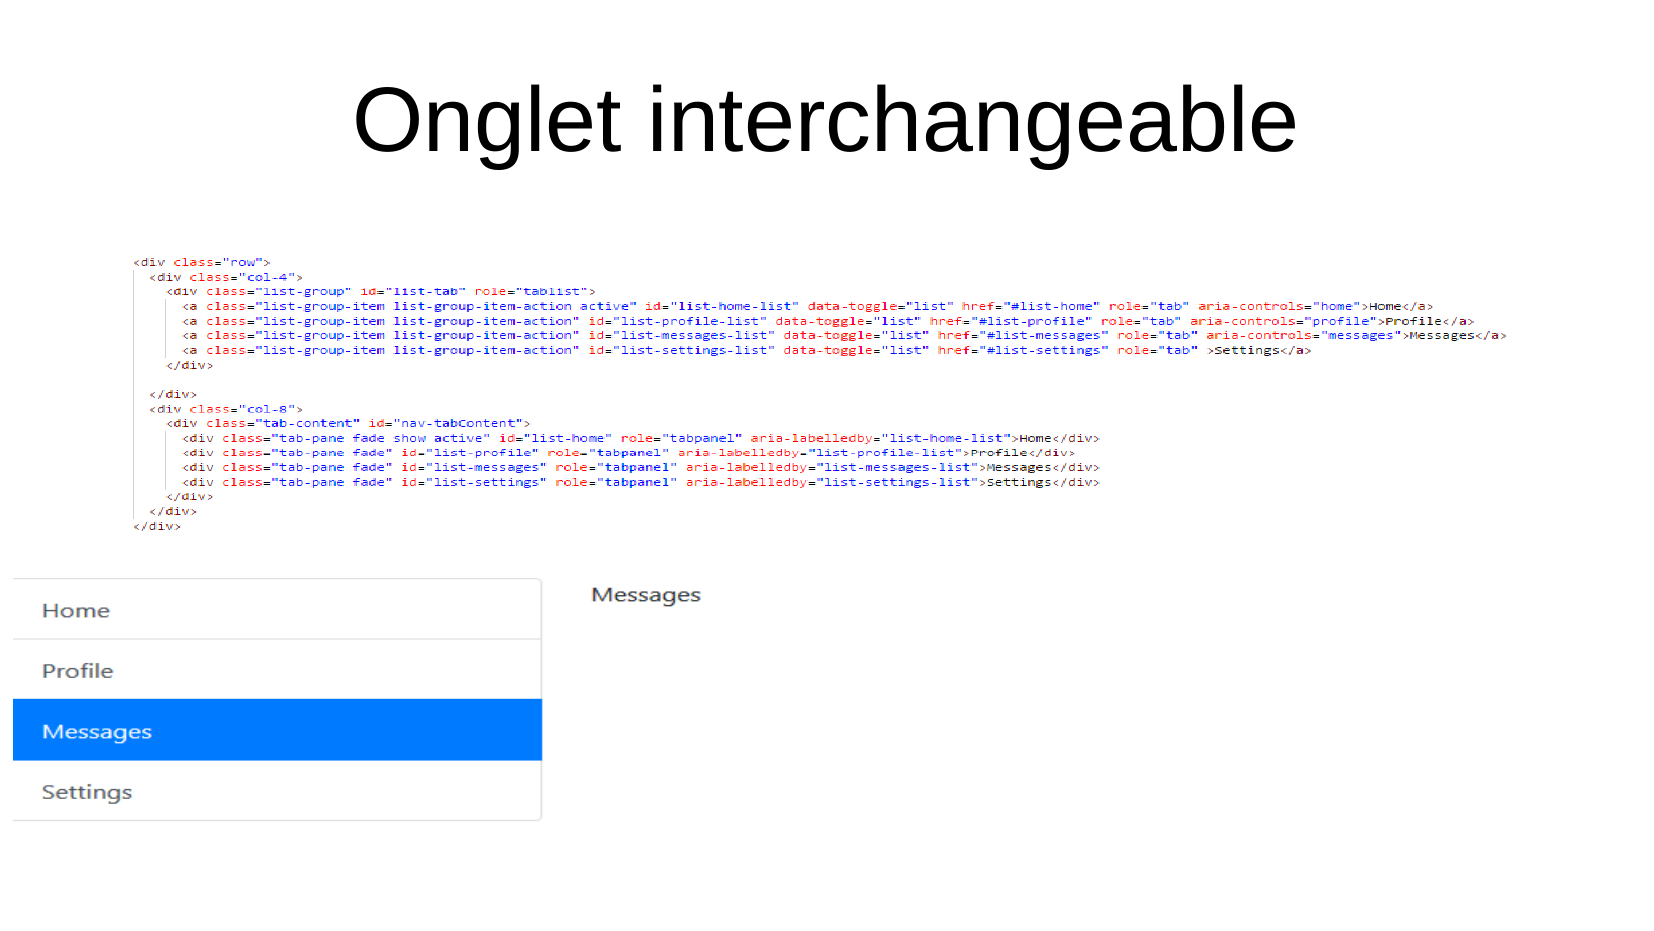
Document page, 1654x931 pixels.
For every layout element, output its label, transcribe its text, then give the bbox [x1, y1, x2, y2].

picture [129, 247, 1536, 536]
title Onglet interchangeable [82, 37, 1571, 193]
picture [13, 578, 792, 915]
